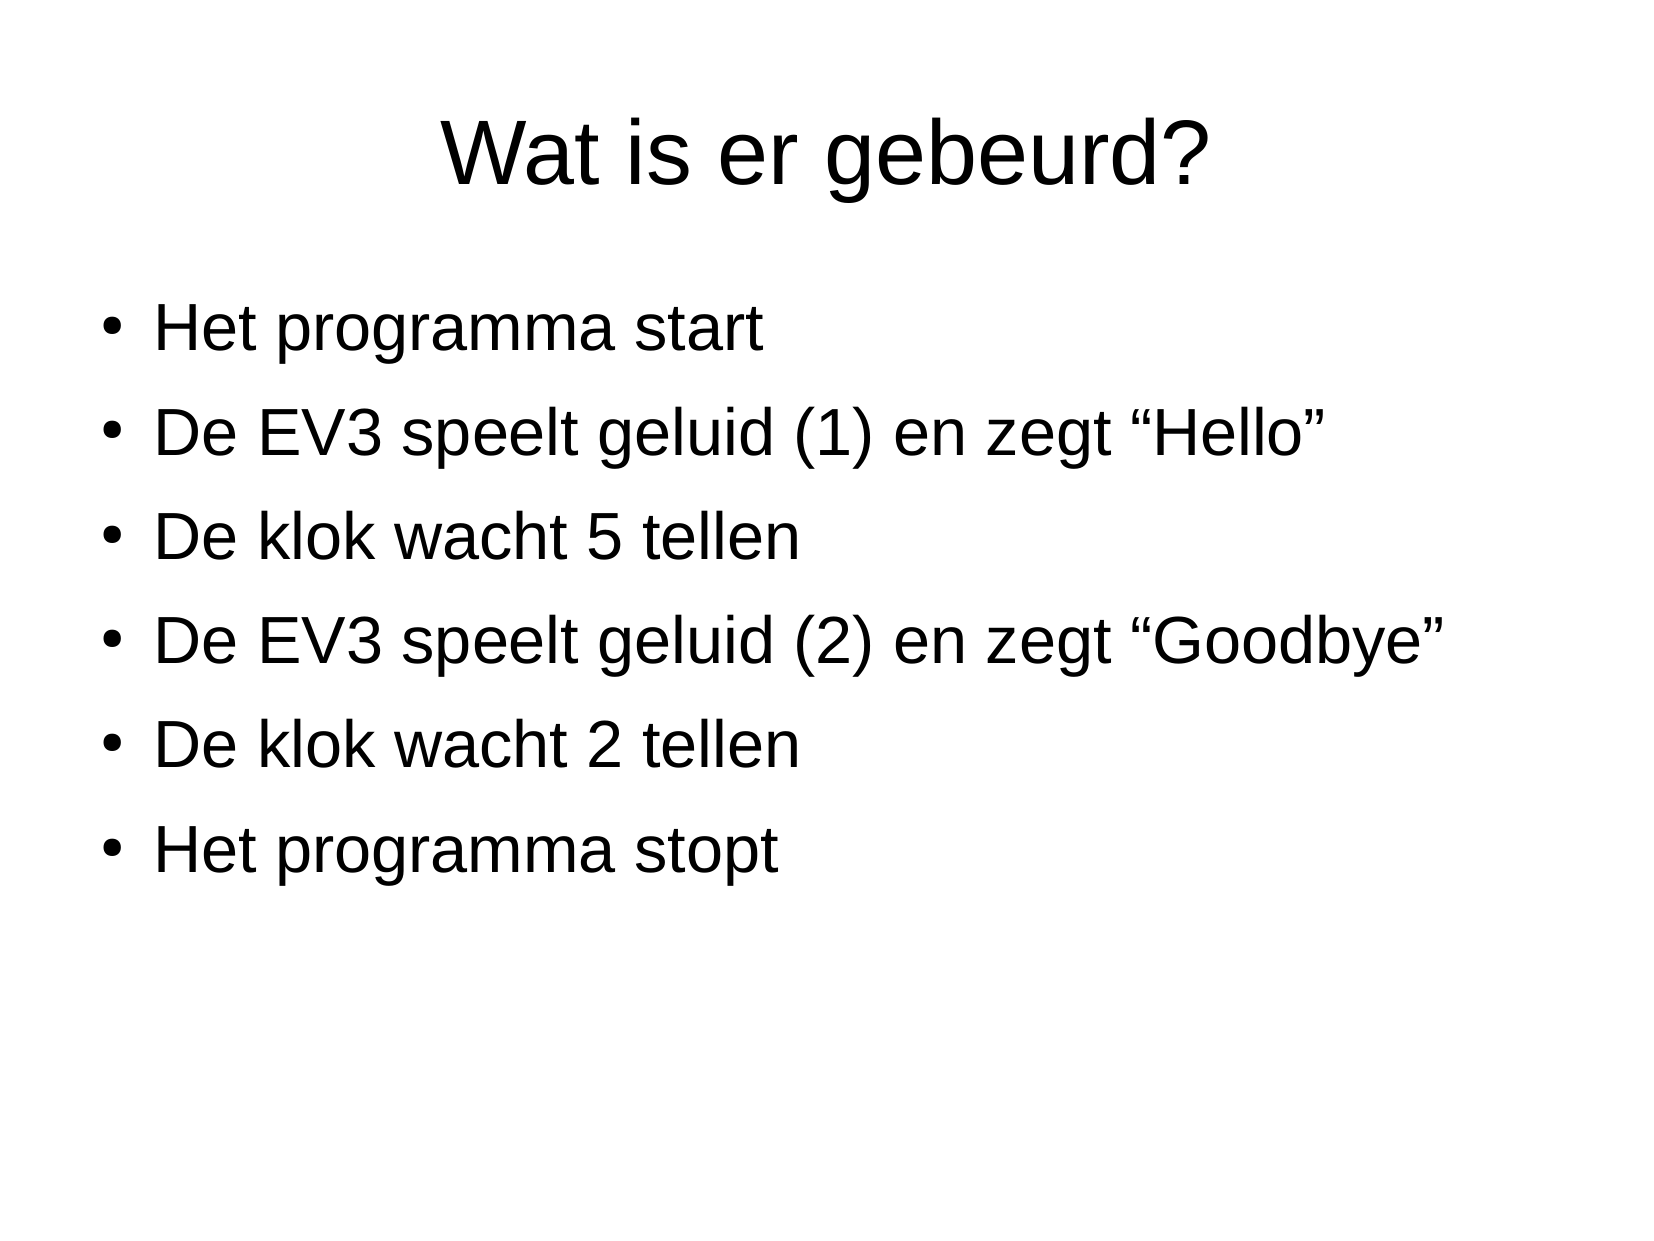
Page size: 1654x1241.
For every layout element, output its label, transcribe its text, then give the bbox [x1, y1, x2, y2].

list Het programma start De EV3 speelt geluid (1) en zegt “Hello” De klok wacht 5 tellen De EV3 speelt geluid (2) en zegt “Goodbye” De klok wacht 2 tellen Het programma stopt [82, 290, 1571, 1010]
title Wat is er gebeurd? [82, 49, 1571, 257]
